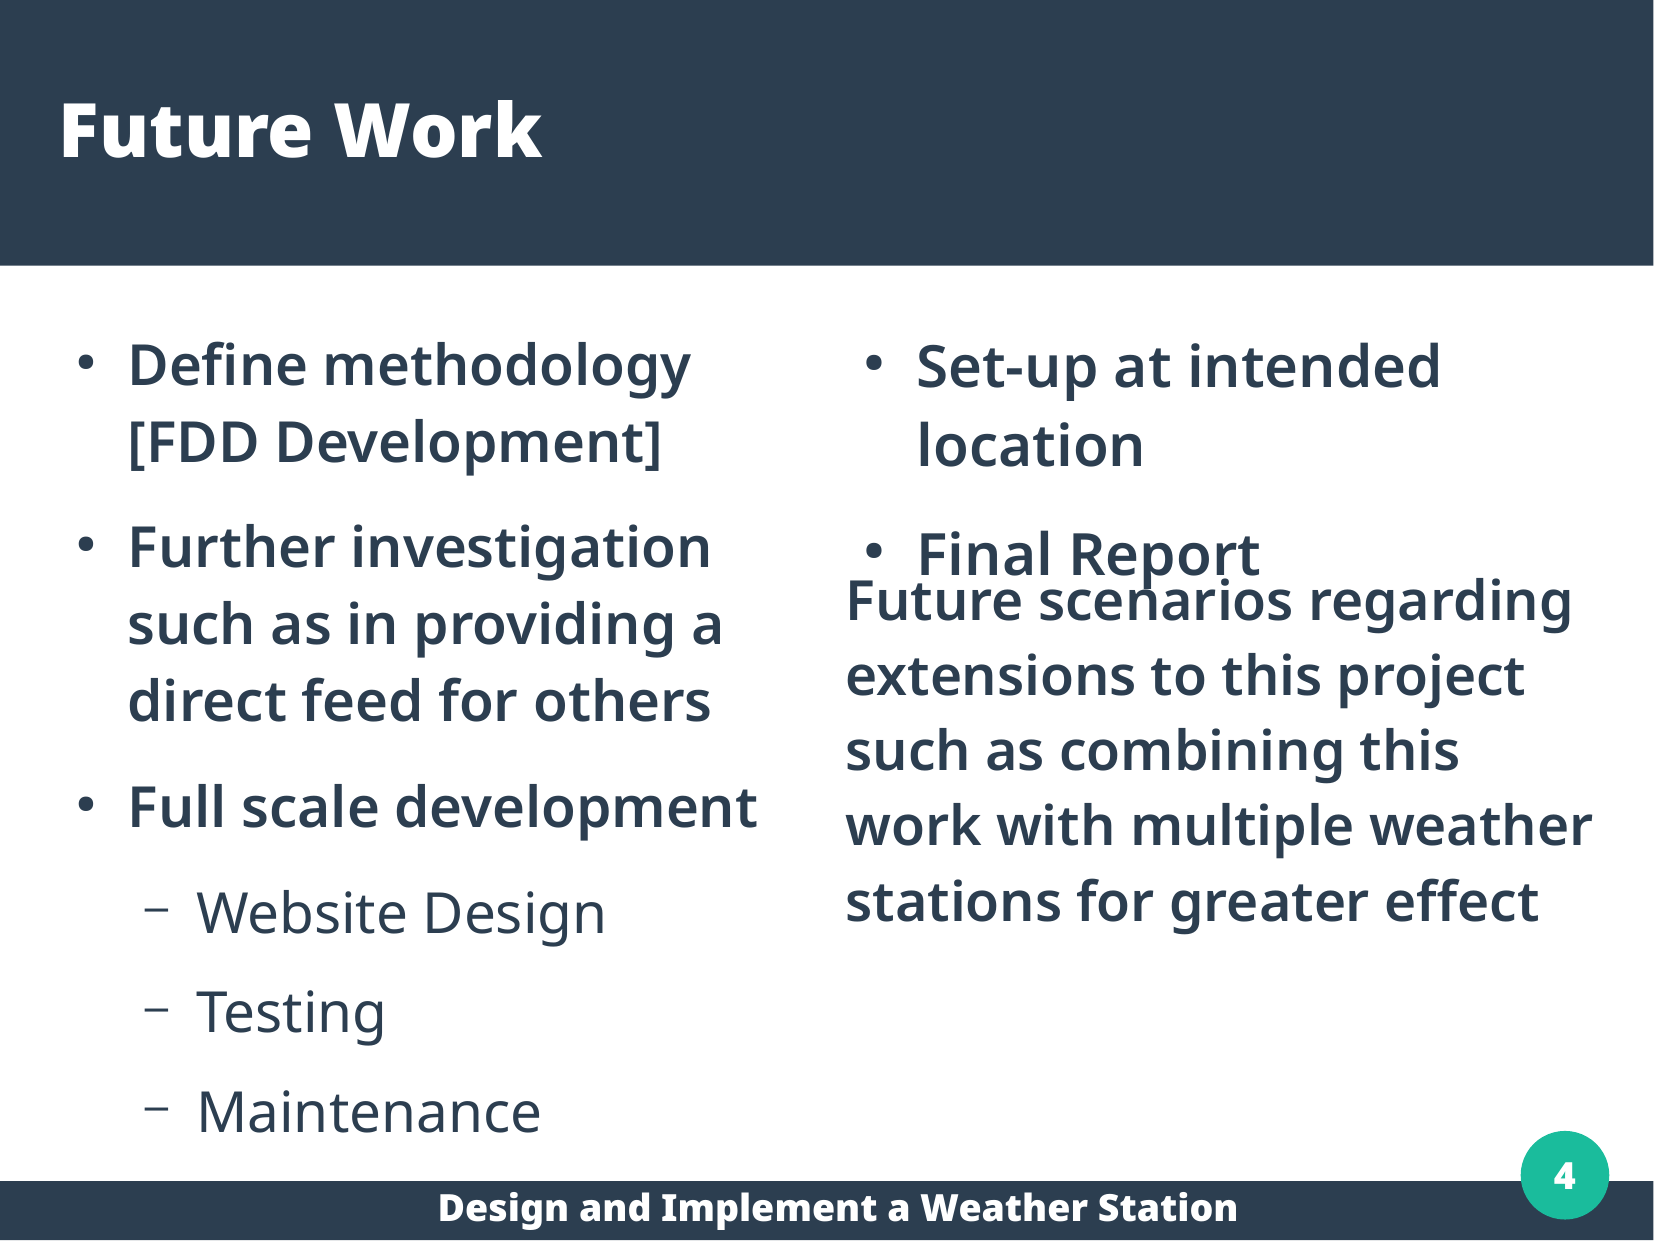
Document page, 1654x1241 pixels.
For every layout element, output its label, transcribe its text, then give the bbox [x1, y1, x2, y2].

list Set-up at intended location Final Report [845, 324, 1596, 720]
list Define methodology [FDD Development] Further investigation such as in providing a direct feed for others Full scale development Website Design Testing Maintenance [59, 324, 809, 1152]
list Future scenarios regarding extensions to this project such as combining this work with multiple weather stations for greater effect [845, 561, 1595, 956]
title Future Work [59, 49, 1595, 207]
